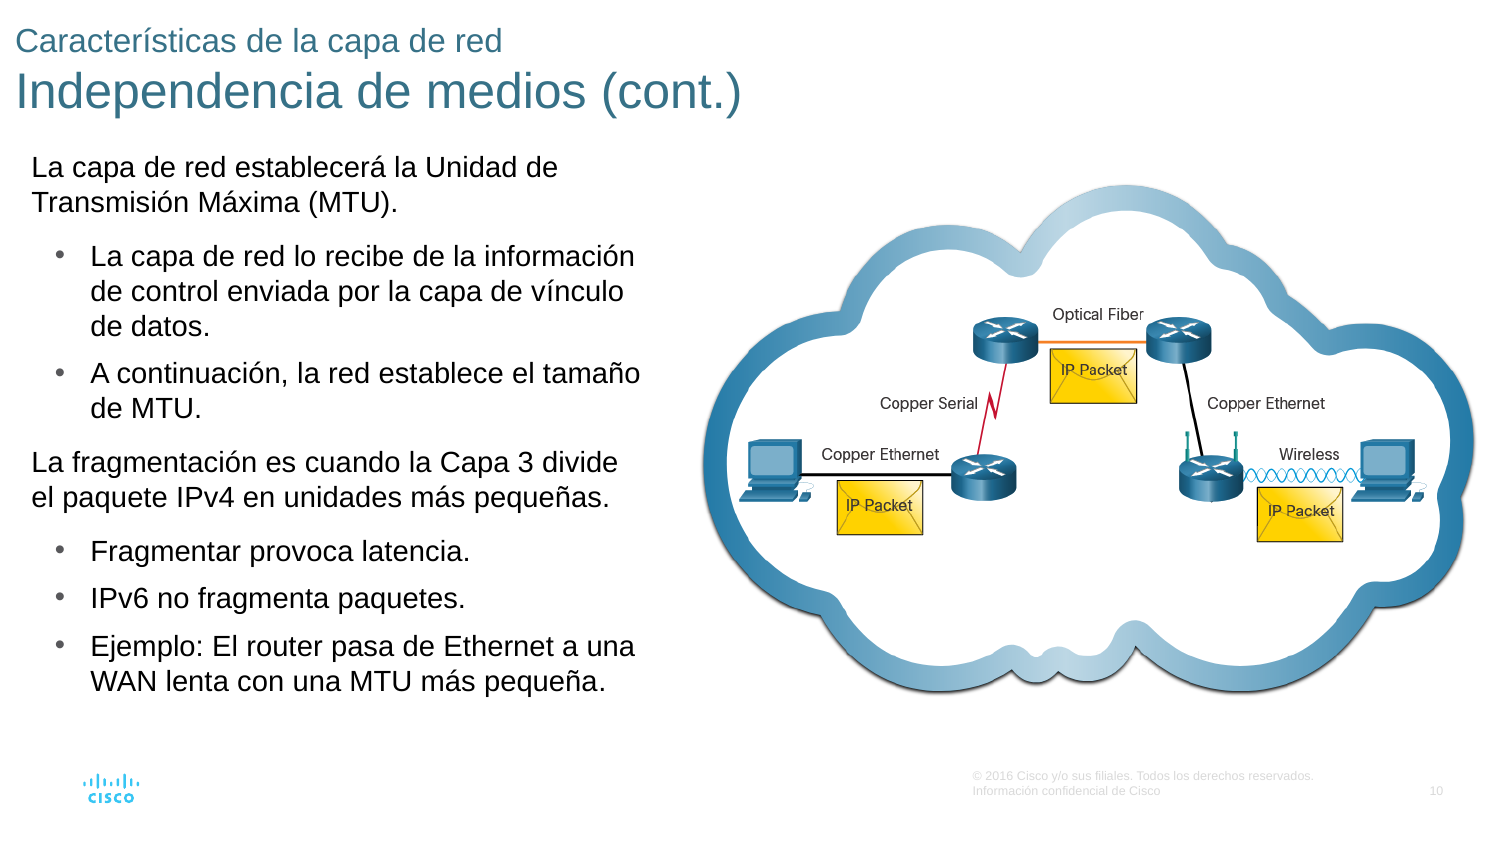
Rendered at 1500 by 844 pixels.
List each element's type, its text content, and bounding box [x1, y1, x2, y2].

picture [699, 181, 1484, 703]
list La capa de red establecerá la Unidad de Transmisión Máxima (MTU). La capa de red lo recibe de la información de control enviada por la capa de vínculo de datos. A continuación, la red establece el tamaño de MTU. La fragmentación es cuando la Capa 3 divide el paquete IPv4 en unidades más pequeñas. Fragmentar provoca latencia. IPv6 no fragmenta paquetes. Ejemplo: El router pasa de Ethernet a una WAN lenta con una MTU más pequeña. [16, 140, 678, 763]
title Características de la capa de red Independencia de medios (cont.) [0, 6, 1500, 131]
